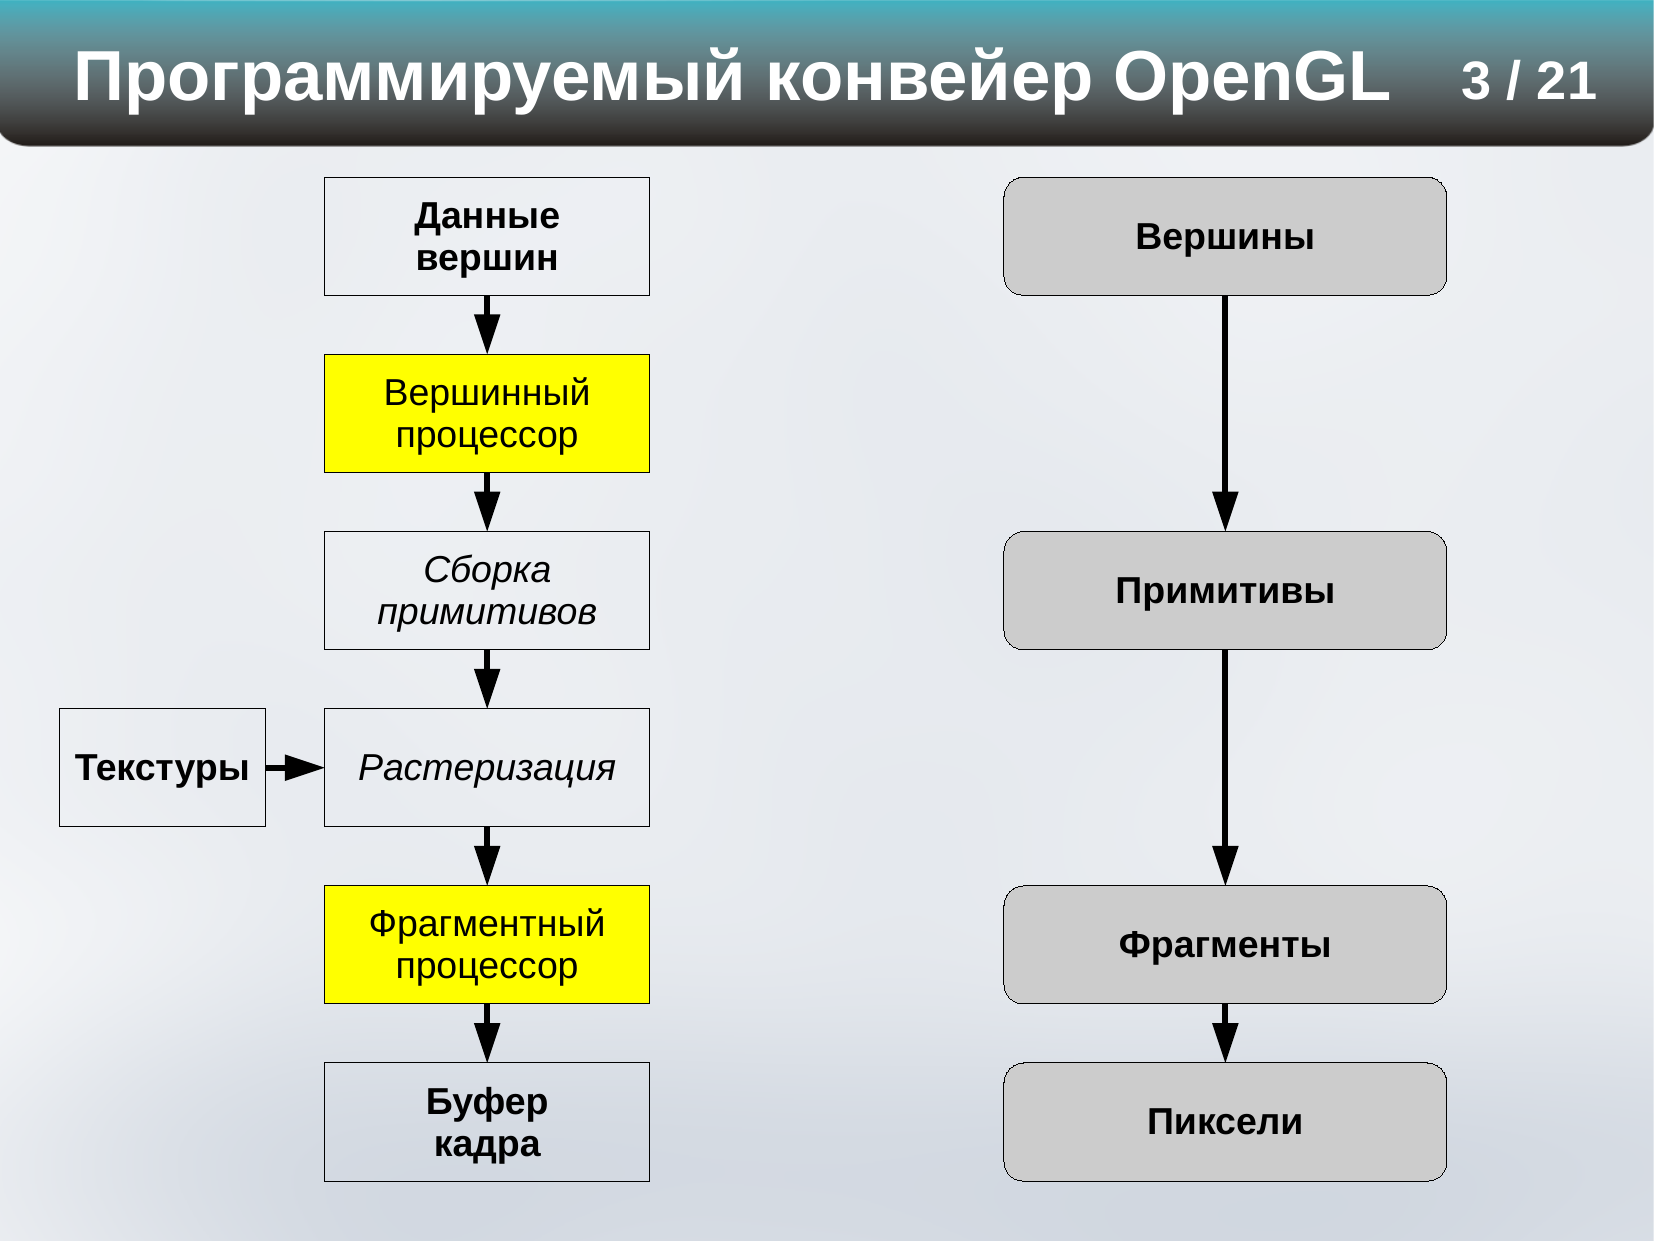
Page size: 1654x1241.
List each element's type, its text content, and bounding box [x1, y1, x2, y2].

text_box Фрагменты [1003, 885, 1447, 1004]
text_box Вершинный процессор [324, 354, 650, 473]
text_box Текстуры [59, 708, 266, 827]
text_box Фрагментный процессор [324, 885, 650, 1004]
text_box Программируемый конвейер OpenGL [59, 29, 1418, 124]
text_box Вершины [1003, 177, 1447, 296]
picture [0, 0, 1654, 1241]
text_box <номер> / 21 [1446, 42, 1654, 119]
text_box Сборка примитивов [324, 531, 650, 650]
text_box Примитивы [1003, 531, 1447, 650]
text_box Растеризация [324, 708, 650, 827]
text_box Данные вершин [324, 177, 650, 296]
text_box Пиксели [1003, 1062, 1447, 1182]
text_box Буфер кадра [324, 1062, 650, 1182]
